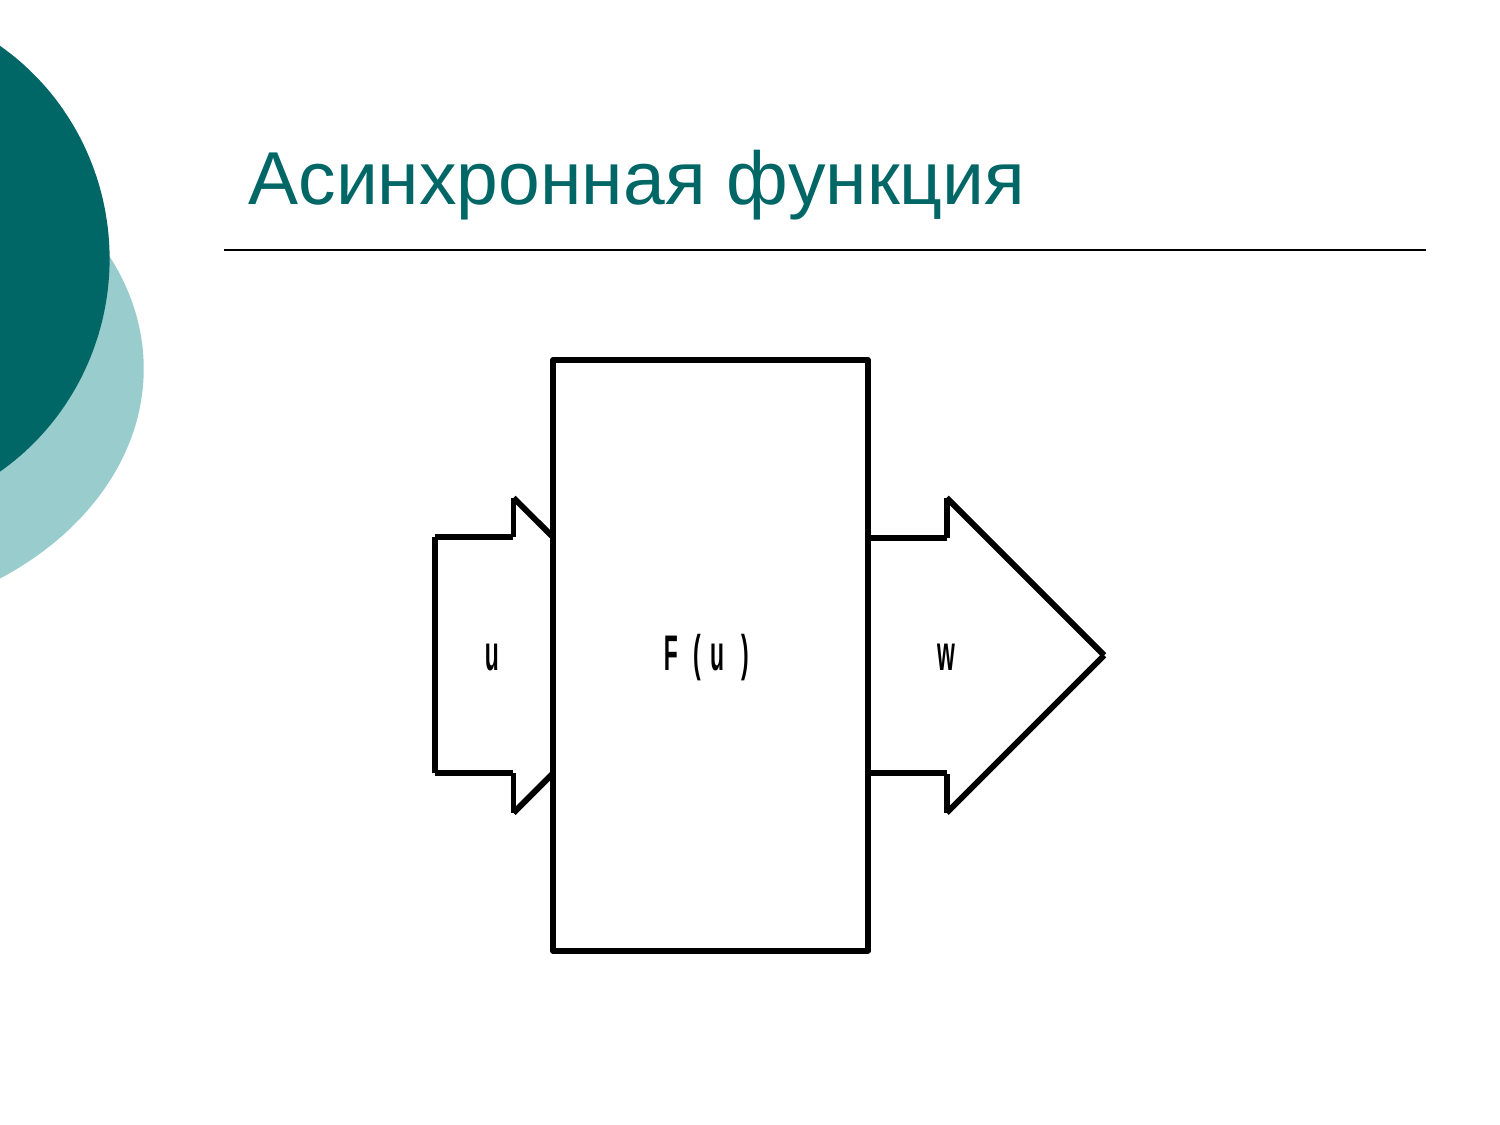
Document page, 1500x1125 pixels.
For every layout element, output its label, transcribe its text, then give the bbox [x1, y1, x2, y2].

picture [428, 353, 1111, 957]
title Асинхронная функция [233, 58, 1416, 228]
